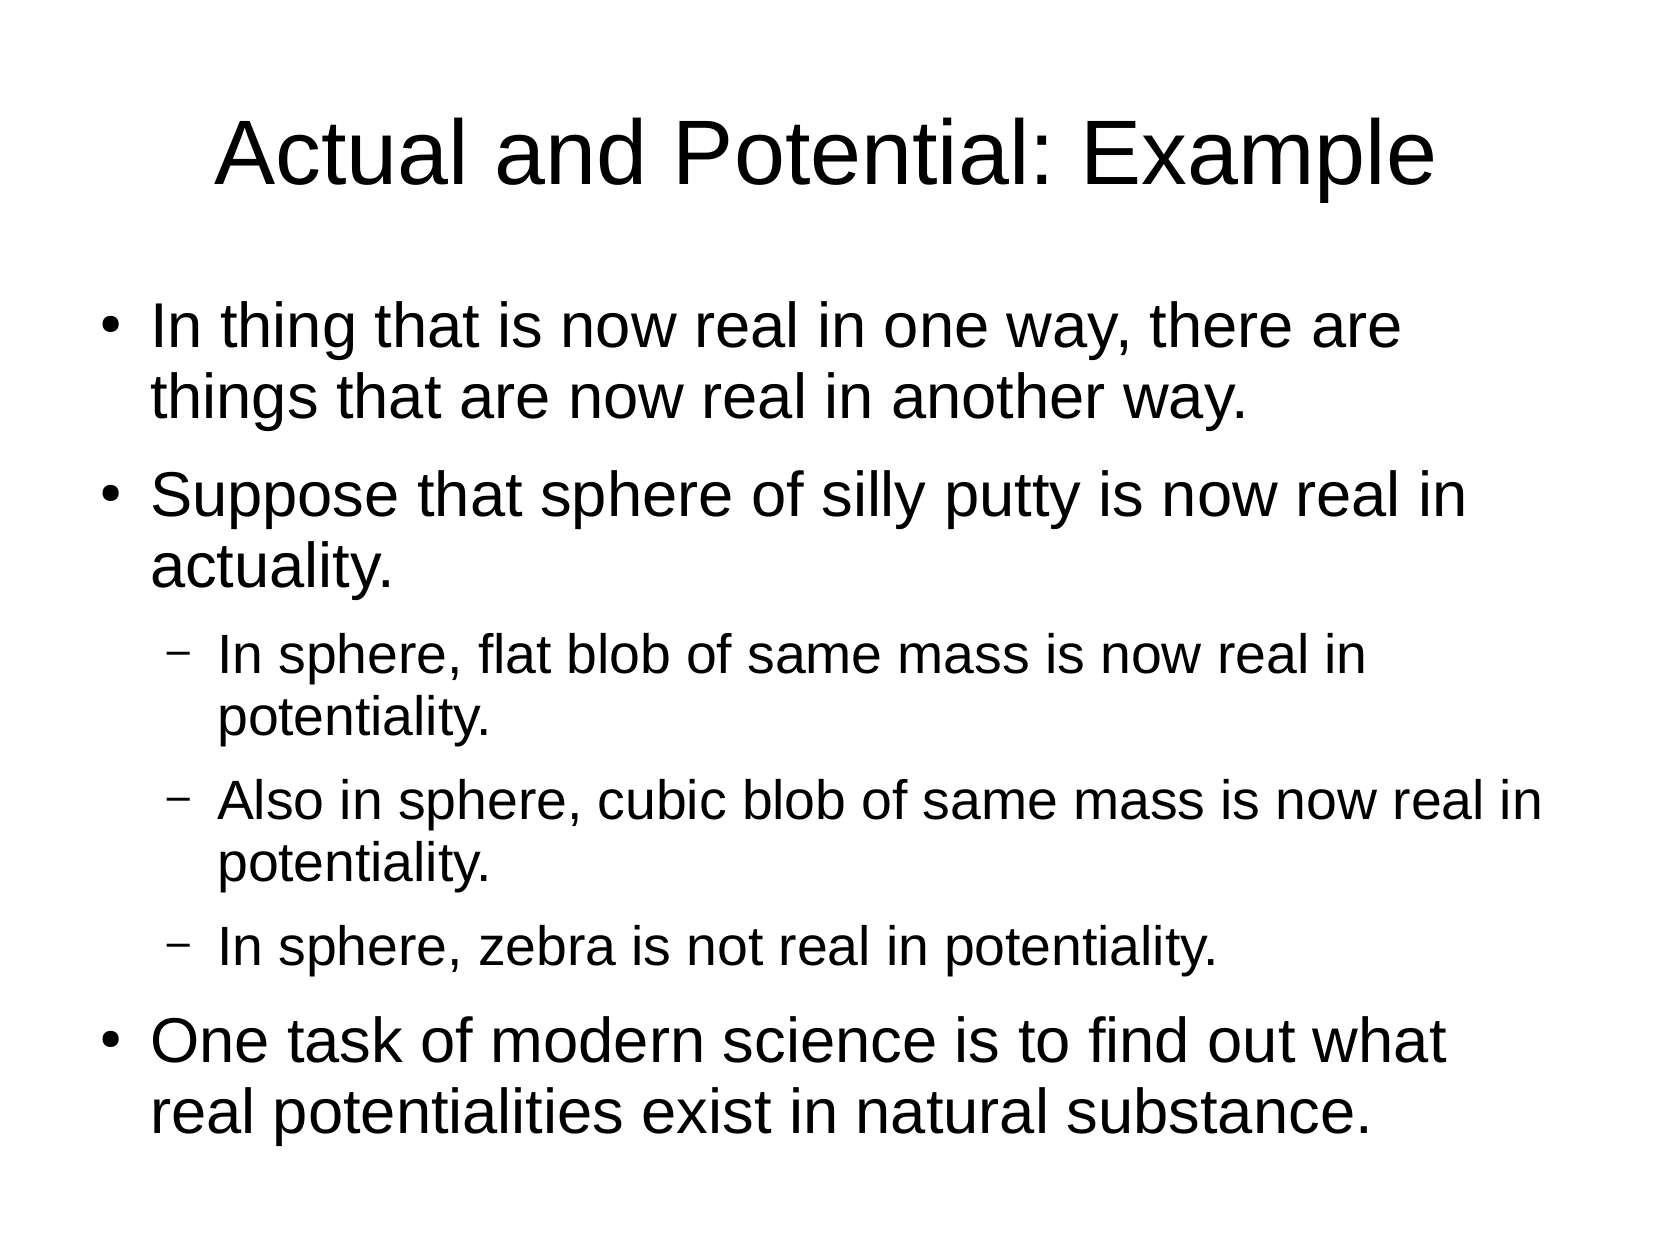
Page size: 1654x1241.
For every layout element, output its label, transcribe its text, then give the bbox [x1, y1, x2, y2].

title Actual and Potential: Example [82, 49, 1571, 257]
list In thing that is now real in one way, there are things that are now real in another way. Suppose that sphere of silly putty is now real in actuality. In sphere, flat blob of same mass is now real in potentiality. Also in sphere, cubic blob of same mass is now real in potentiality. In sphere, zebra is not real in potentiality. One task of modern science is to find out what real potentialities exist in natural substance. [82, 290, 1571, 1156]
